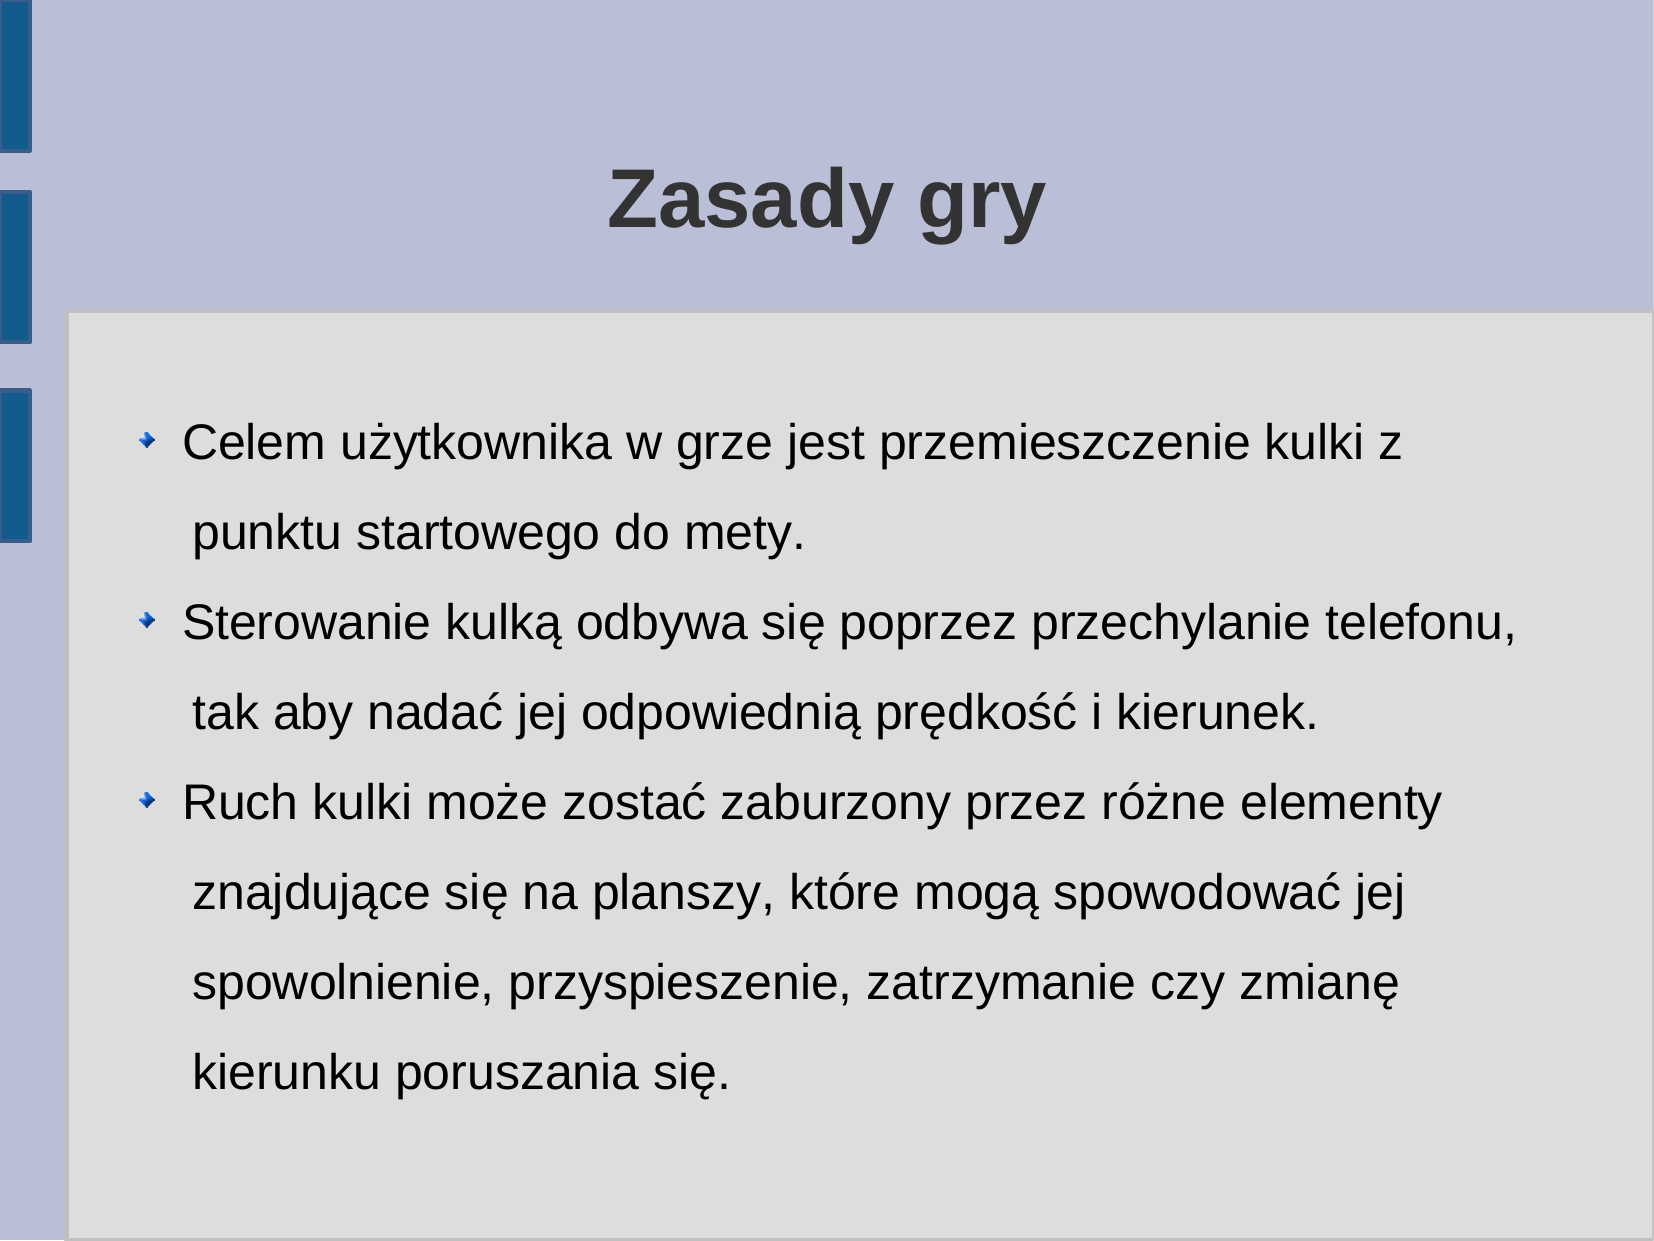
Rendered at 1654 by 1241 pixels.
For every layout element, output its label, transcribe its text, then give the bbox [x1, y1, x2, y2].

title Zasady gry [121, 91, 1534, 259]
list Celem użytkownika w grze jest przemieszczenie kulki z punktu startowego do mety. Sterowanie kulką odbywa się poprzez przechylanie telefonu, tak aby nadać jej odpowiednią prędkość i kierunek. Ruch kulki może zostać zaburzony przez różne elementy znajdujące się na planszy, które mogą spowodować jej spowolnienie, przyspieszenie, zatrzymanie czy zmianę kierunku poruszania się. [121, 259, 1534, 1170]
